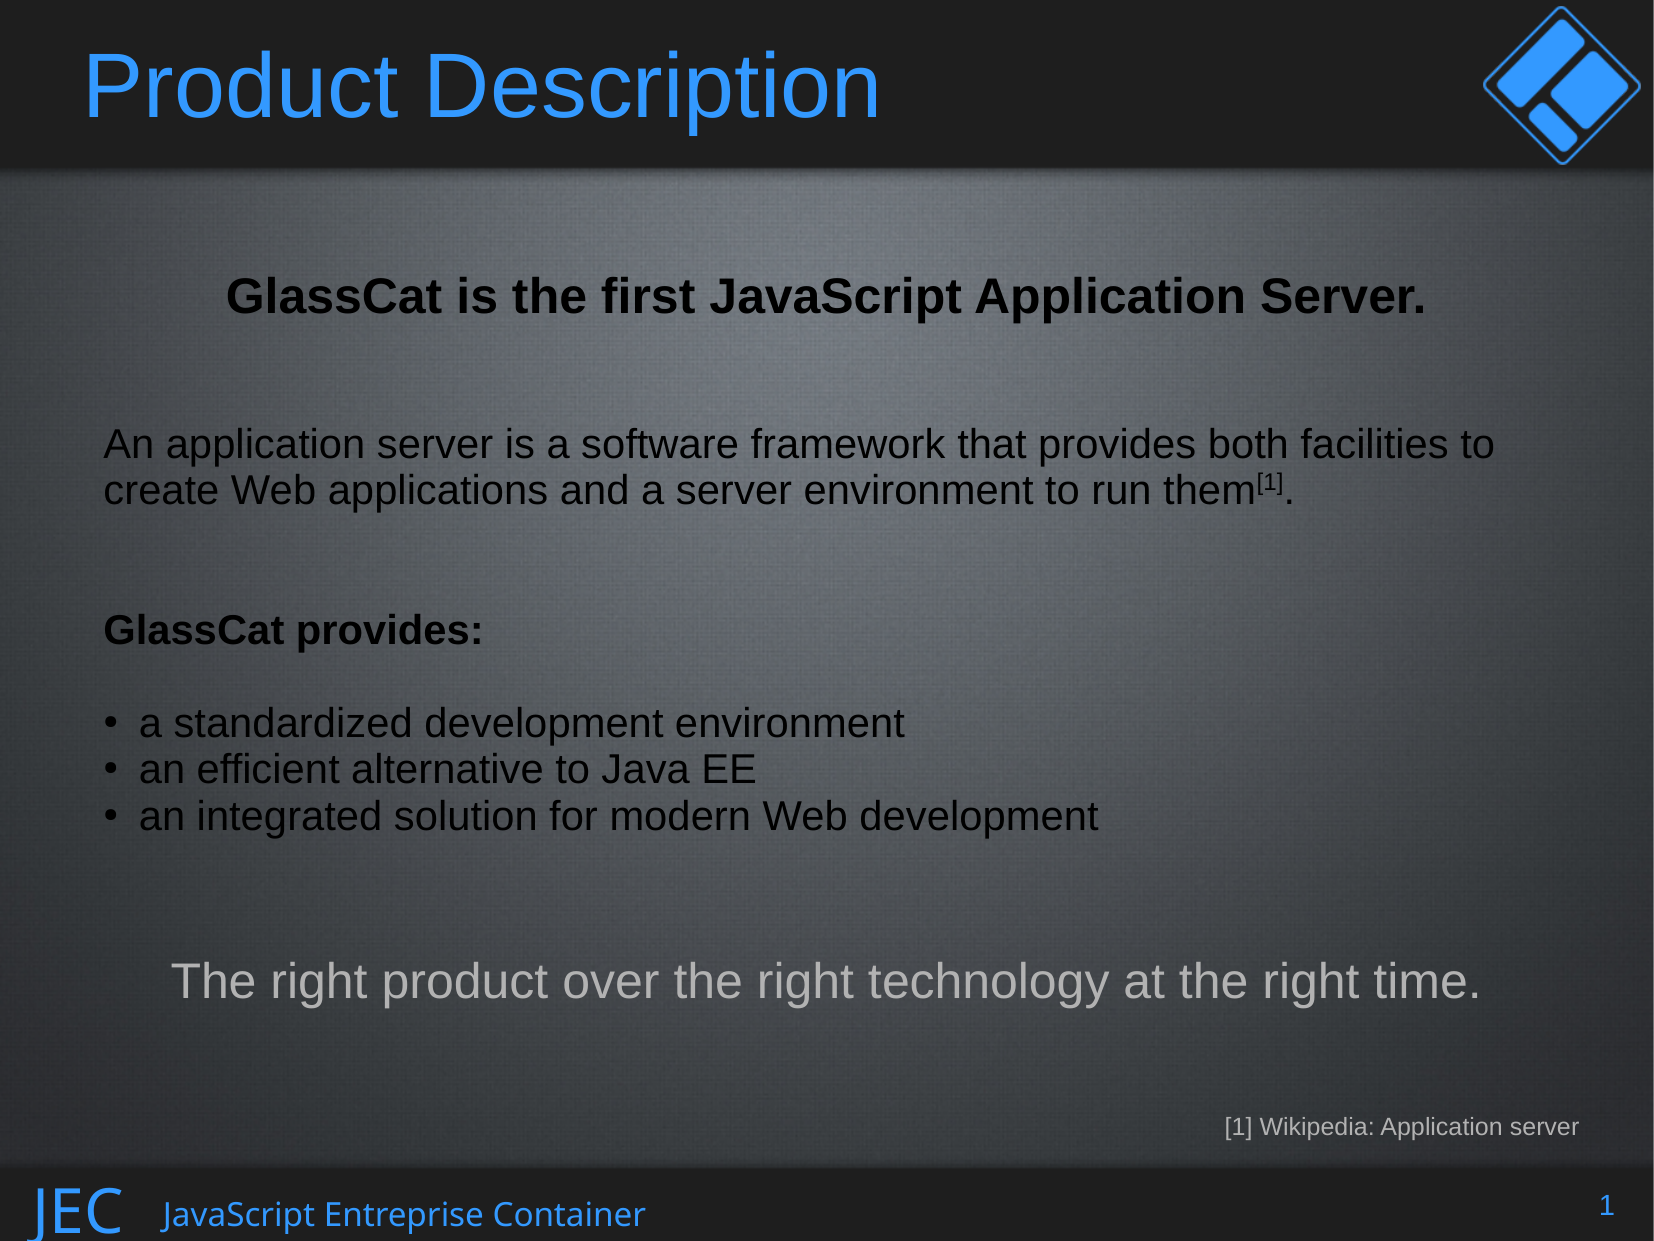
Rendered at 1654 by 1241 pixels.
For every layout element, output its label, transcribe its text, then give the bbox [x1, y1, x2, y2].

picture [0, 0, 1654, 1241]
text_box JEC [17, 1159, 149, 1241]
text_box 1 [744, 1181, 1630, 1229]
text_box An application server is a software framework that provides both facilities to create Web applications and a server environment to run them[1]. GlassCat provides: a standardized development environment an efficient alternative to Java EE an integrated solution for modern Web development [88, 413, 1565, 852]
text_box JavaScript Entreprise Container [148, 1183, 651, 1241]
text_box GlassCat is the first JavaScript Application Server. [59, 260, 1595, 417]
text_box The right product over the right technology at the right time. [59, 945, 1595, 1072]
title Product Description [82, 23, 1441, 147]
text_box [1] Wikipedia: Application server [59, 1105, 1595, 1164]
